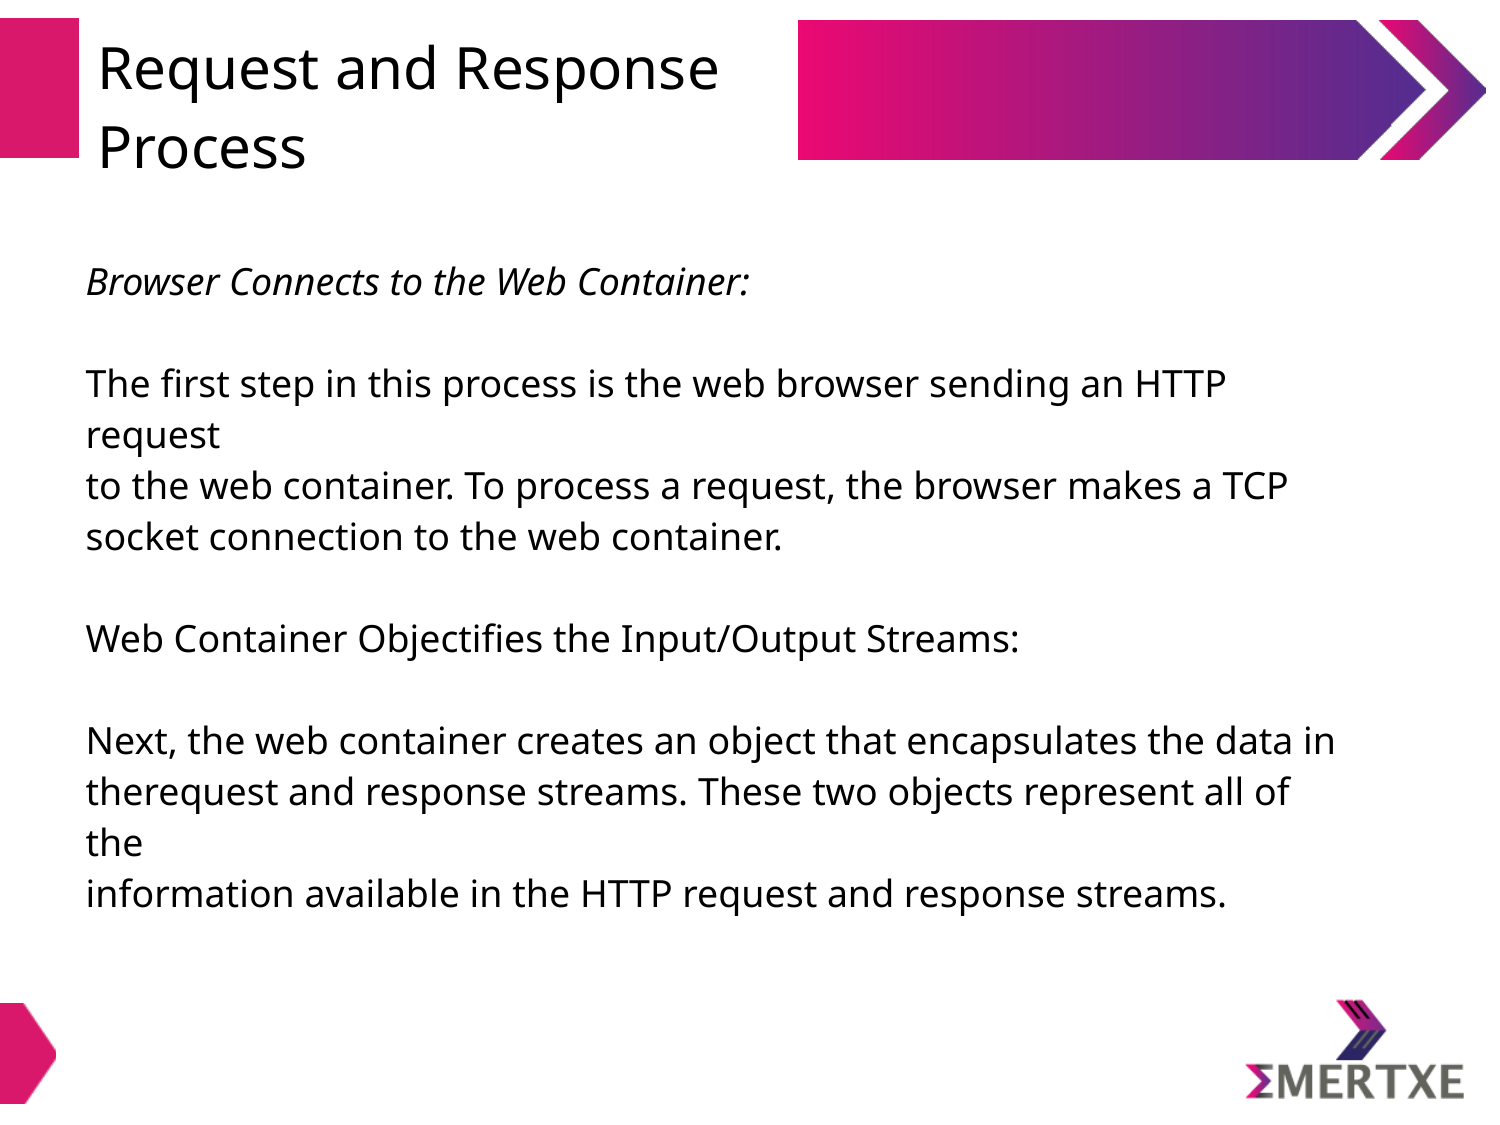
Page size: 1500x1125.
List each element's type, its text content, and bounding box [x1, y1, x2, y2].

picture [1245, 996, 1465, 1099]
text_box Request and Response Process [82, 20, 780, 171]
picture [798, 20, 1486, 160]
text_box Browser Connects to the Web Container: The first step in this process is the web browser sending an HTTP request to the web container. To process a request, the browser makes a TCP socket connection to the web container. Web Container Objectifies the Input/Output Streams: Next, the web container creates an object that encapsulates the data in therequest and response streams. These two objects represent all of the information available in the HTTP request and response streams. [70, 248, 1371, 1005]
